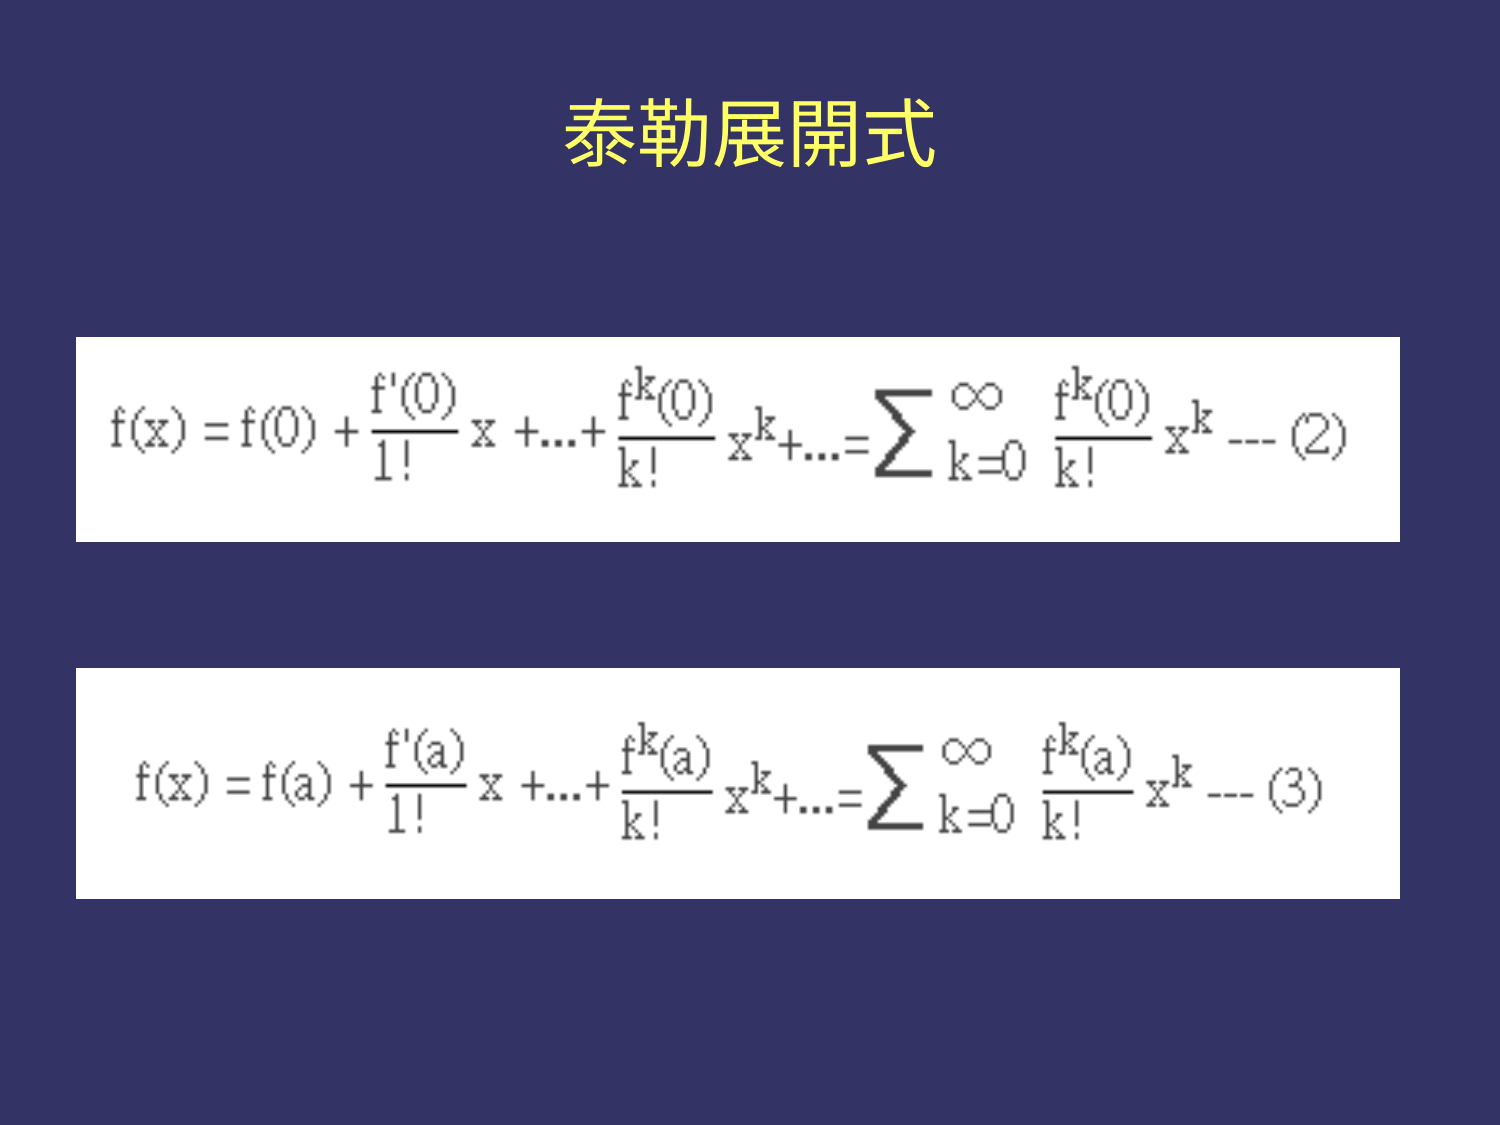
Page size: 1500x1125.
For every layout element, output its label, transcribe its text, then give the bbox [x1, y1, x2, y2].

title 泰勒展開式 [75, 37, 1426, 225]
chart [76, 668, 1400, 899]
chart [76, 338, 1400, 542]
